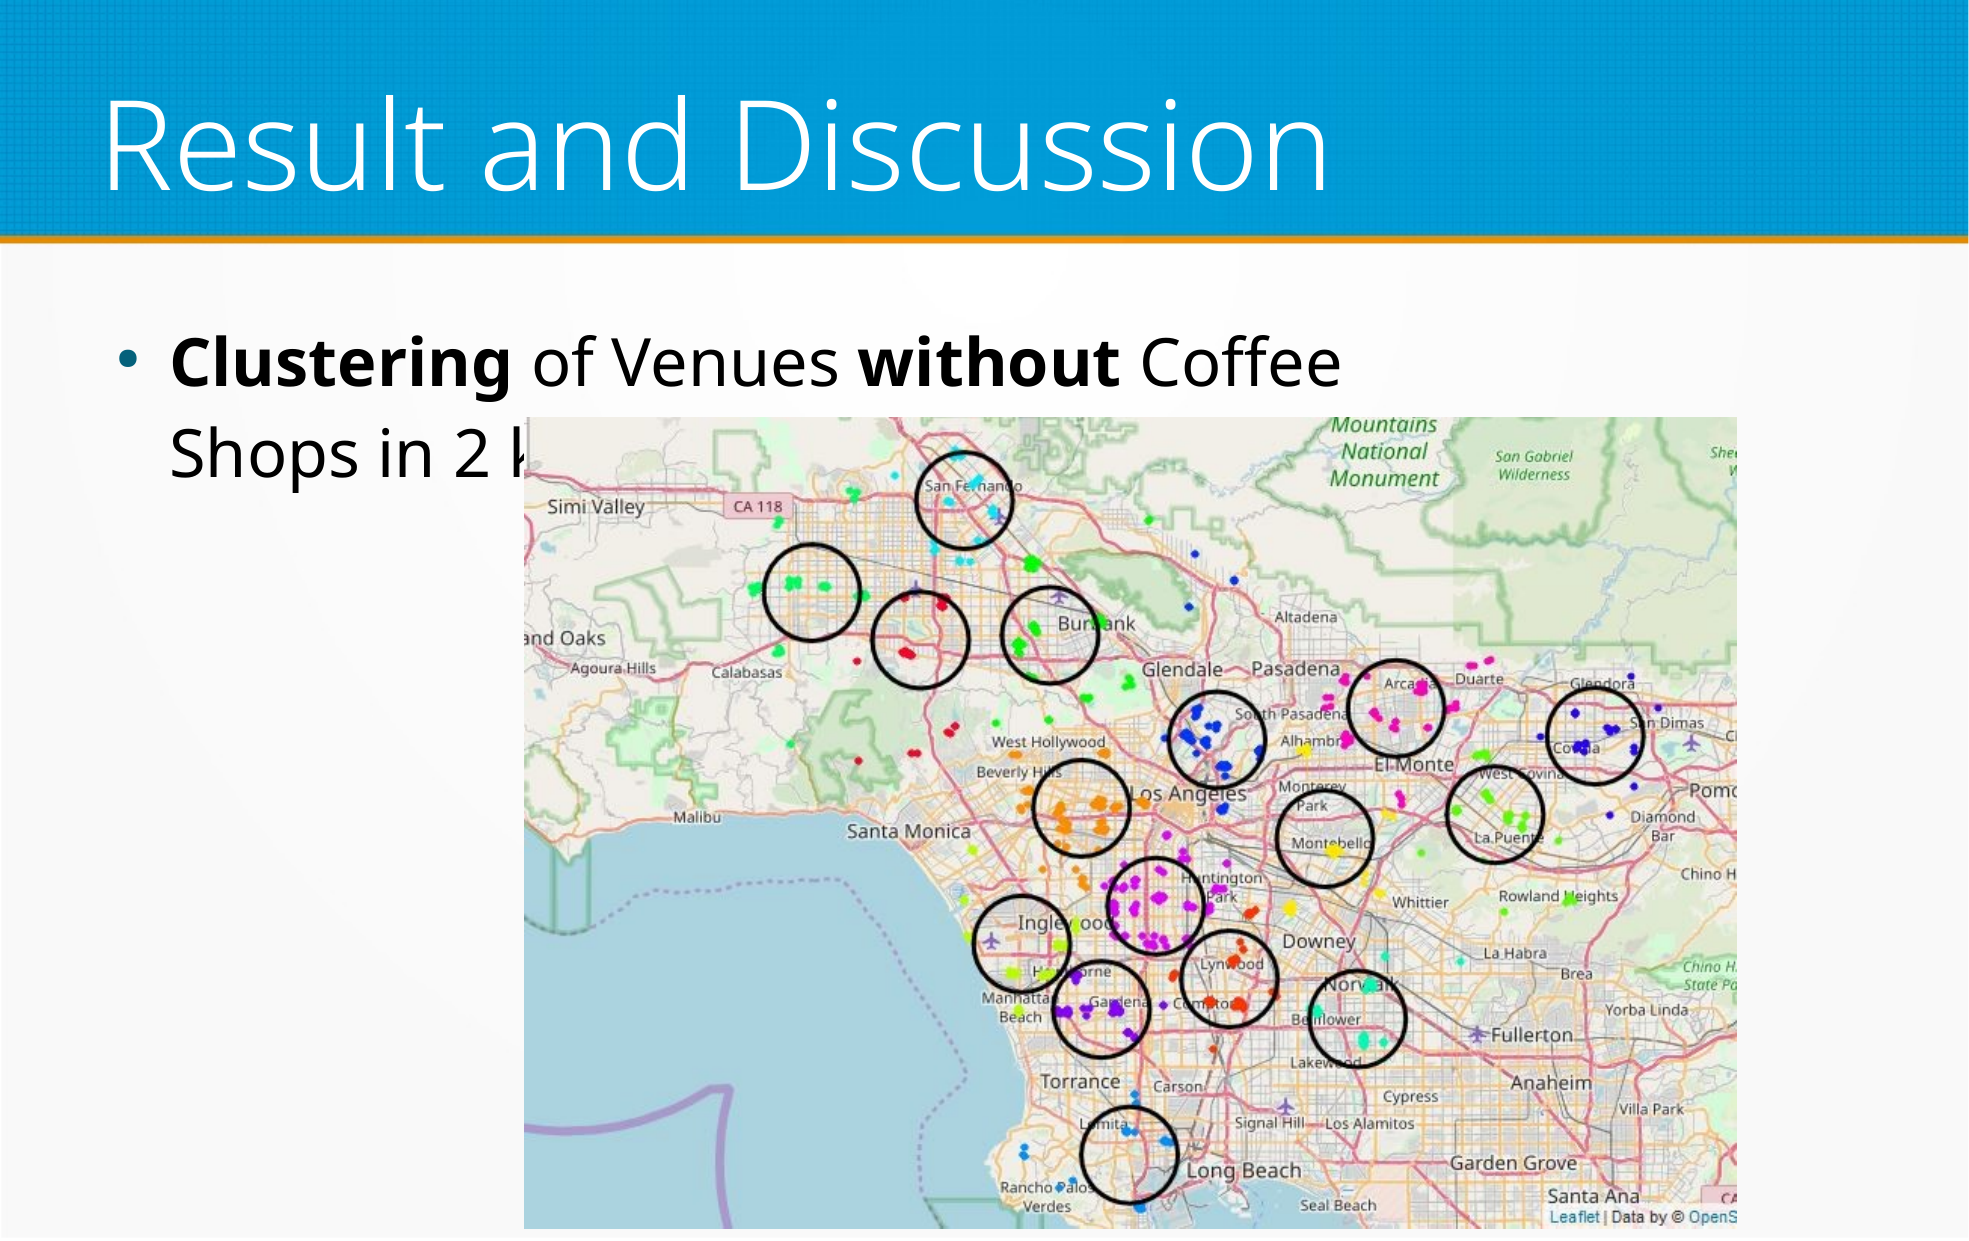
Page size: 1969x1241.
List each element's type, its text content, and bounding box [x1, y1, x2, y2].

list Clustering of Venues without Coffee Shops in 2 km range [98, 315, 1451, 1081]
title Result and Discussion [98, 19, 1870, 227]
picture [0, 233, 1969, 1241]
